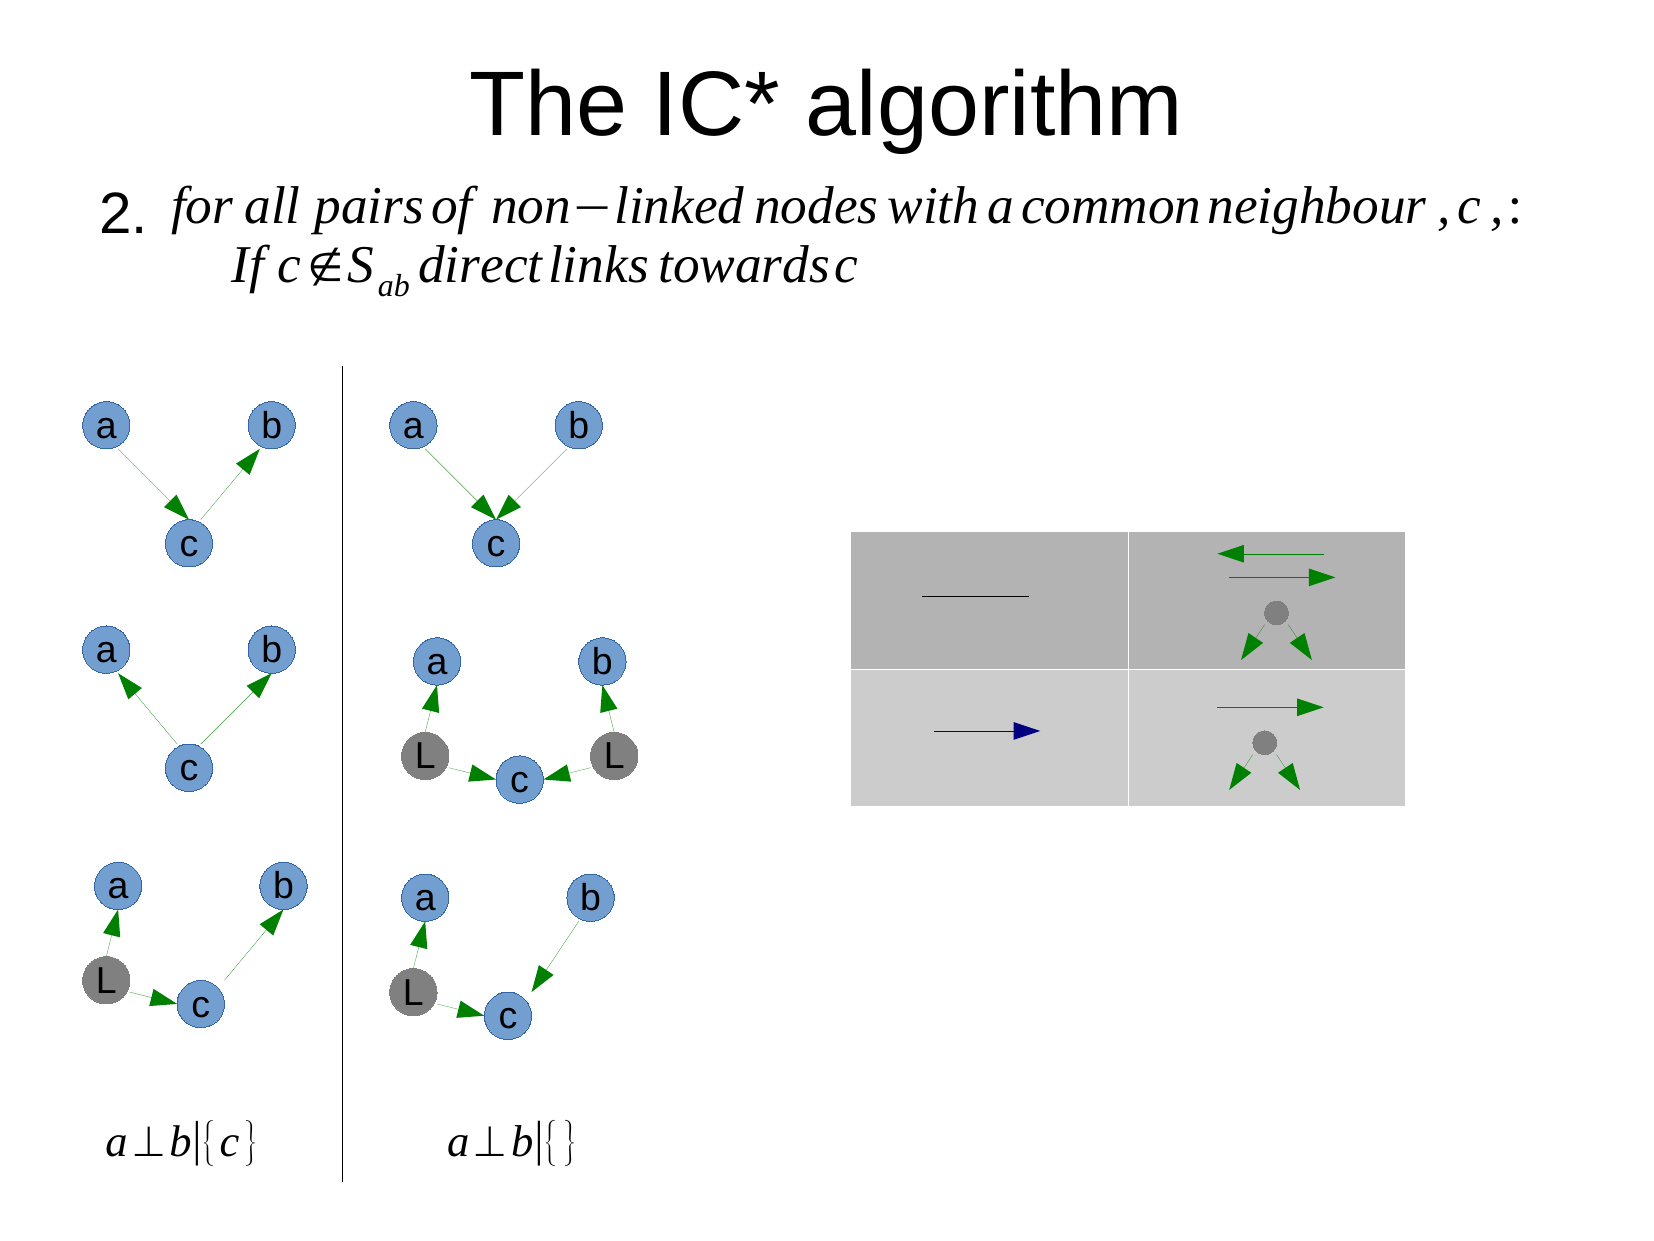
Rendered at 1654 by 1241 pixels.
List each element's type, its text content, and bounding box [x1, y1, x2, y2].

text_box b [555, 401, 603, 449]
text_box [1264, 601, 1289, 625]
text_box L [401, 732, 449, 780]
text_box L [389, 968, 438, 1016]
text_box c [177, 980, 225, 1028]
text_box b [248, 401, 296, 449]
text_box c [165, 744, 213, 792]
text_box c [496, 755, 544, 804]
text_box a [82, 401, 130, 449]
text_box L [590, 732, 638, 780]
text_box a [389, 401, 438, 449]
text_box b [259, 862, 308, 910]
text_box b [248, 625, 296, 674]
text_box b [578, 637, 627, 686]
list [343, 422, 1571, 934]
chart [94, 1117, 272, 1170]
text_box a [401, 874, 449, 922]
text_box a [82, 625, 130, 674]
title The IC* algorithm [82, 0, 1571, 208]
chart [157, 176, 1536, 304]
text_box a [413, 637, 461, 686]
text_box c [165, 519, 213, 567]
text_box b [566, 874, 615, 922]
text_box L [82, 956, 130, 1004]
text_box c [484, 992, 532, 1040]
text_box 2. [84, 172, 1571, 422]
text_box [1252, 730, 1277, 755]
text_box a [94, 862, 142, 910]
chart [435, 1117, 591, 1170]
text_box c [472, 519, 520, 567]
list [82, 422, 342, 934]
